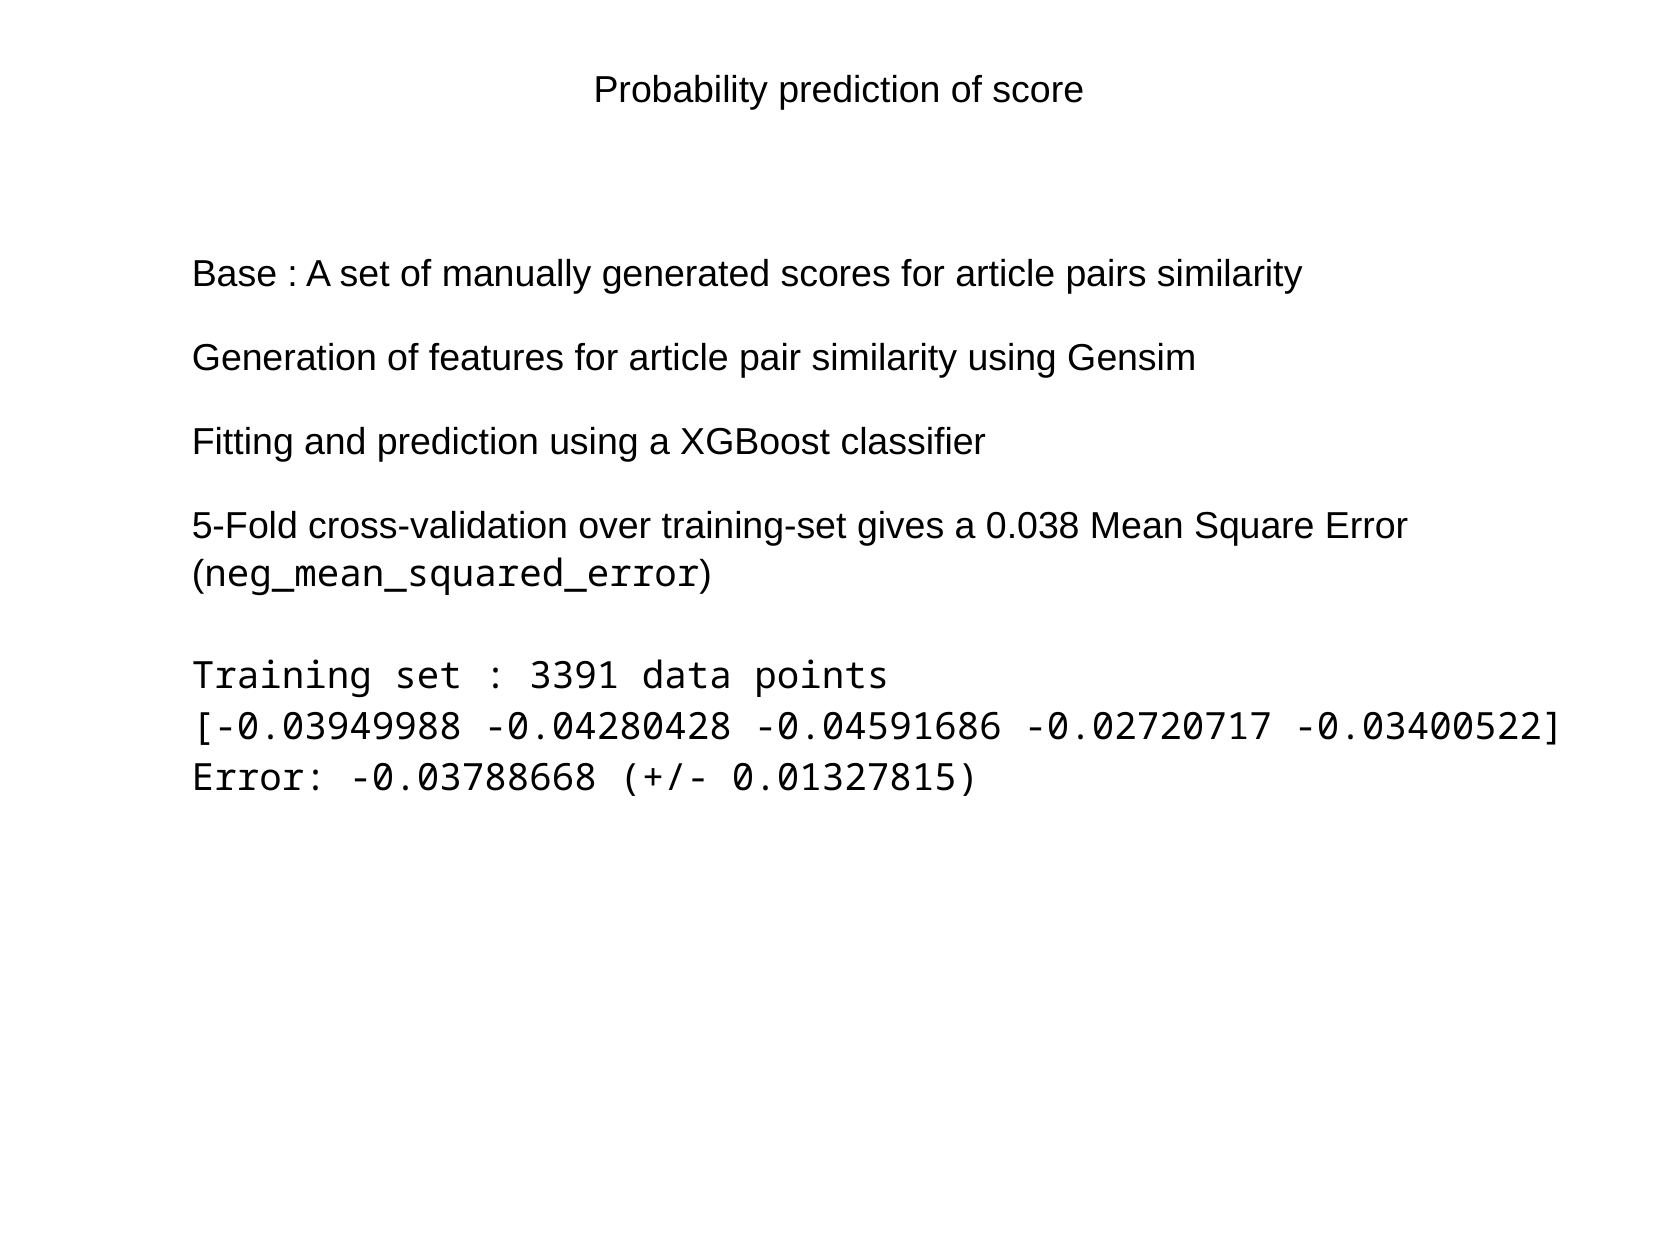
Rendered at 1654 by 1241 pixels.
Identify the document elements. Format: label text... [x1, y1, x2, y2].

text_box Probability prediction of score [578, 61, 1251, 119]
text_box Base : A set of manually generated scores for article pairs similarity Generation of features for article pair similarity using Gensim Fitting and prediction using a XGBoost classifier 5-Fold cross-validation over training-set gives a 0.038 Mean Square Error (neg_mean_squared_error) Training set : 3391 data points [-0.03949988 -0.04280428 -0.04591686 -0.02720717 -0.03400522] Error: -0.03788668 (+/- 0.01327815) [177, 245, 1580, 900]
